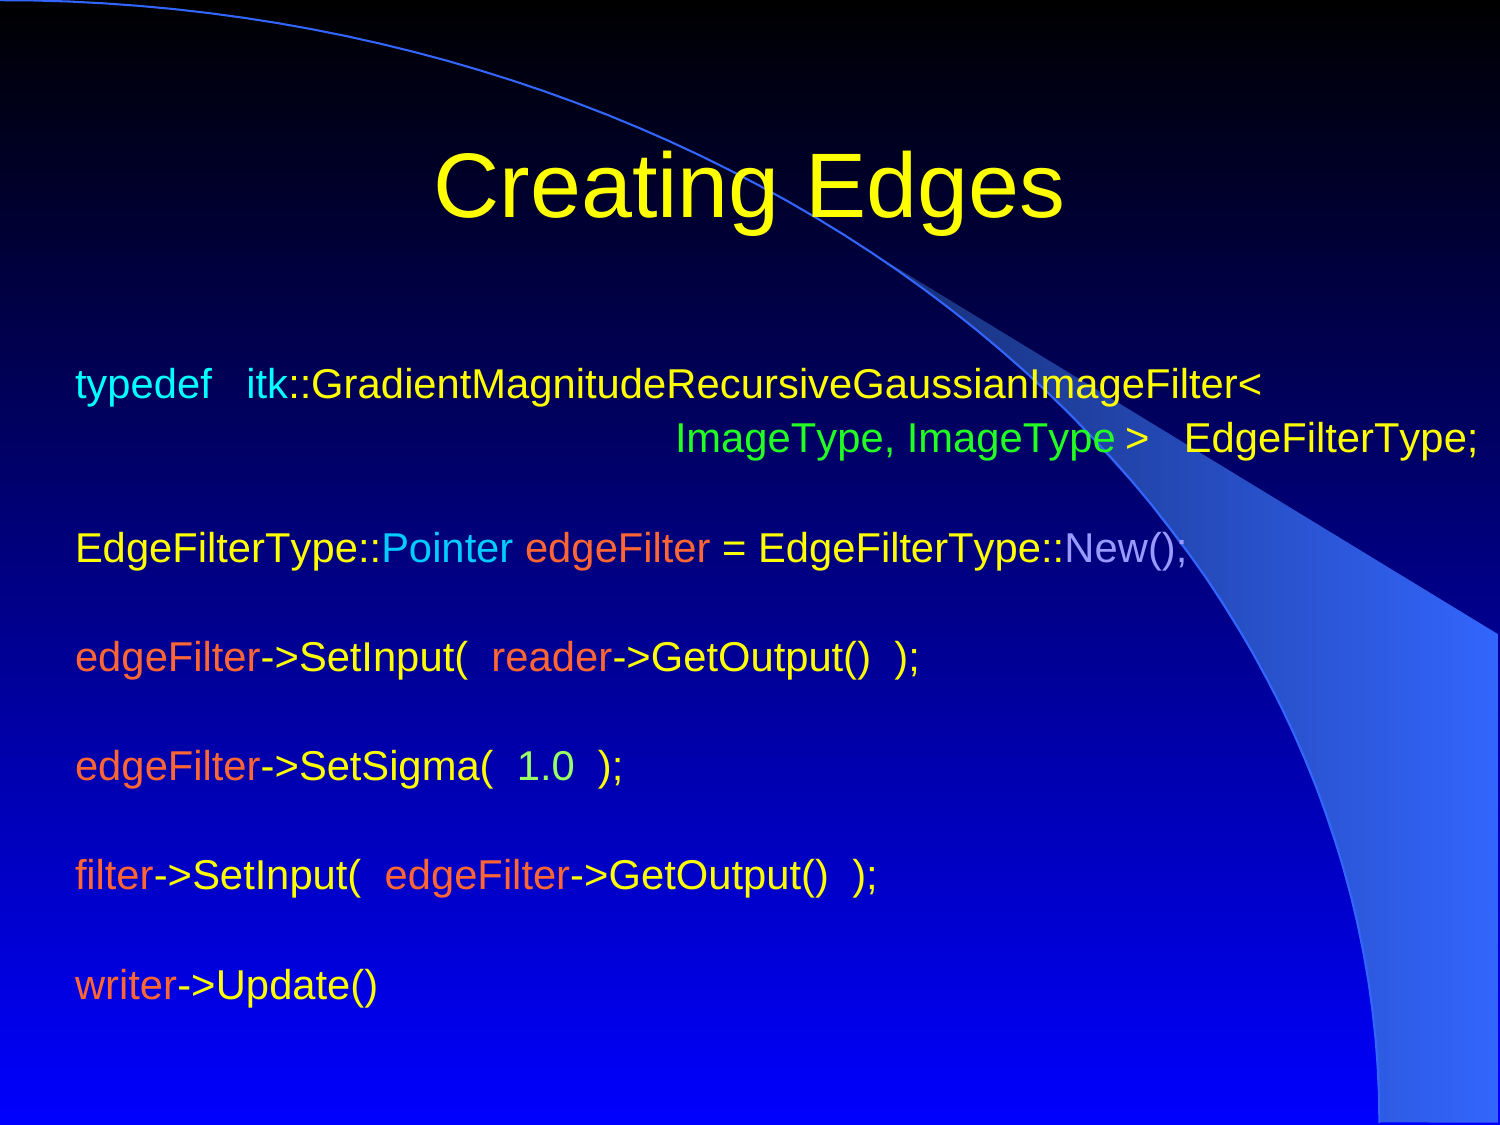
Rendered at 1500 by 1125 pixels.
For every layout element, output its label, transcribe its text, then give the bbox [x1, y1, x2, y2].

title Creating Edges [112, 74, 1388, 303]
text_box typedef itk::GradientMagnitudeRecursiveGaussianImageFilter< ImageType, ImageType > EdgeFilterType; EdgeFilterType::Pointer edgeFilter = EdgeFilterType::New(); edgeFilter->SetInput( reader->GetOutput() ); edgeFilter->SetSigma( 1.0 ); filter->SetInput( edgeFilter->GetOutput() ); writer->Update() [75, 363, 1488, 1008]
